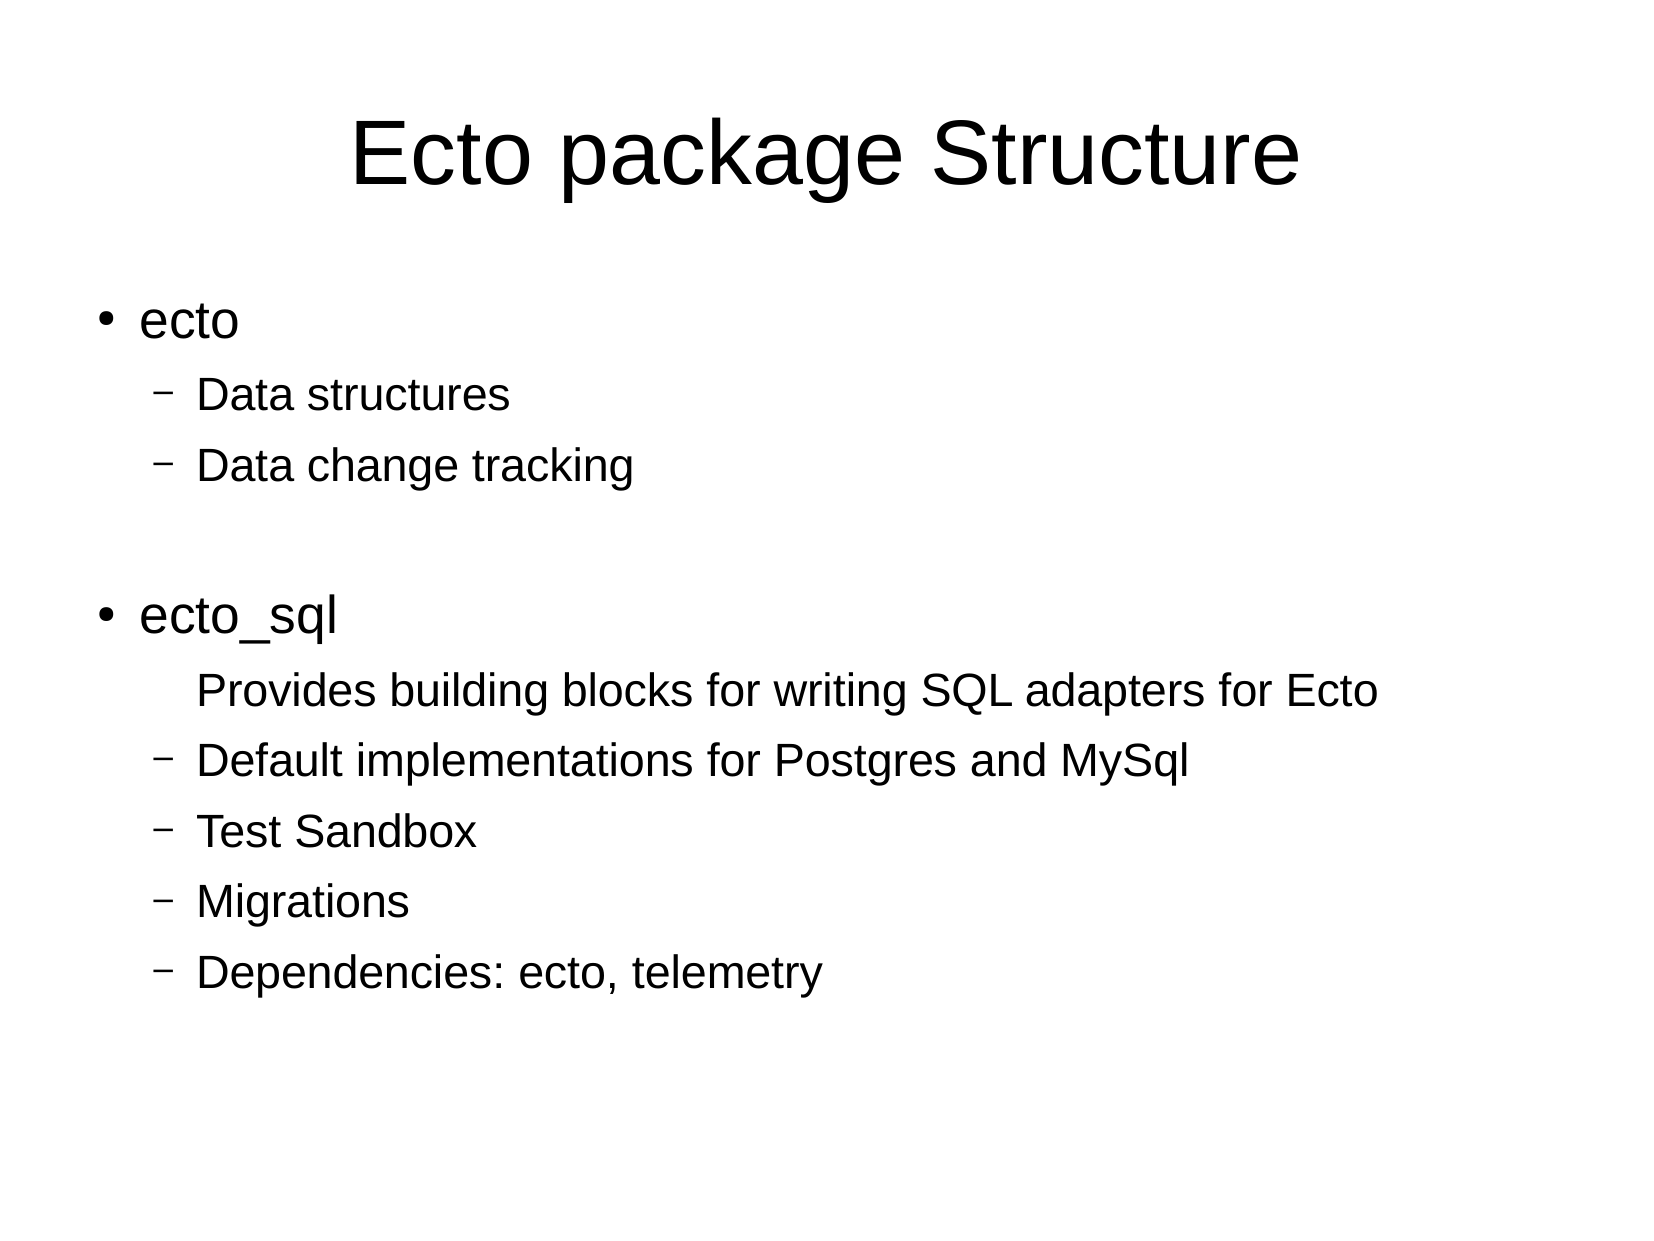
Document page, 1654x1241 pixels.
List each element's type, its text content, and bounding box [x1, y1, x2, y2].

title Ecto package Structure [82, 49, 1571, 257]
list ecto Data structures Data change tracking ecto_sql Provides building blocks for writing SQL adapters for Ecto Default implementations for Postgres and MySql Test Sandbox Migrations Dependencies: ecto, telemetry [82, 290, 1571, 1010]
